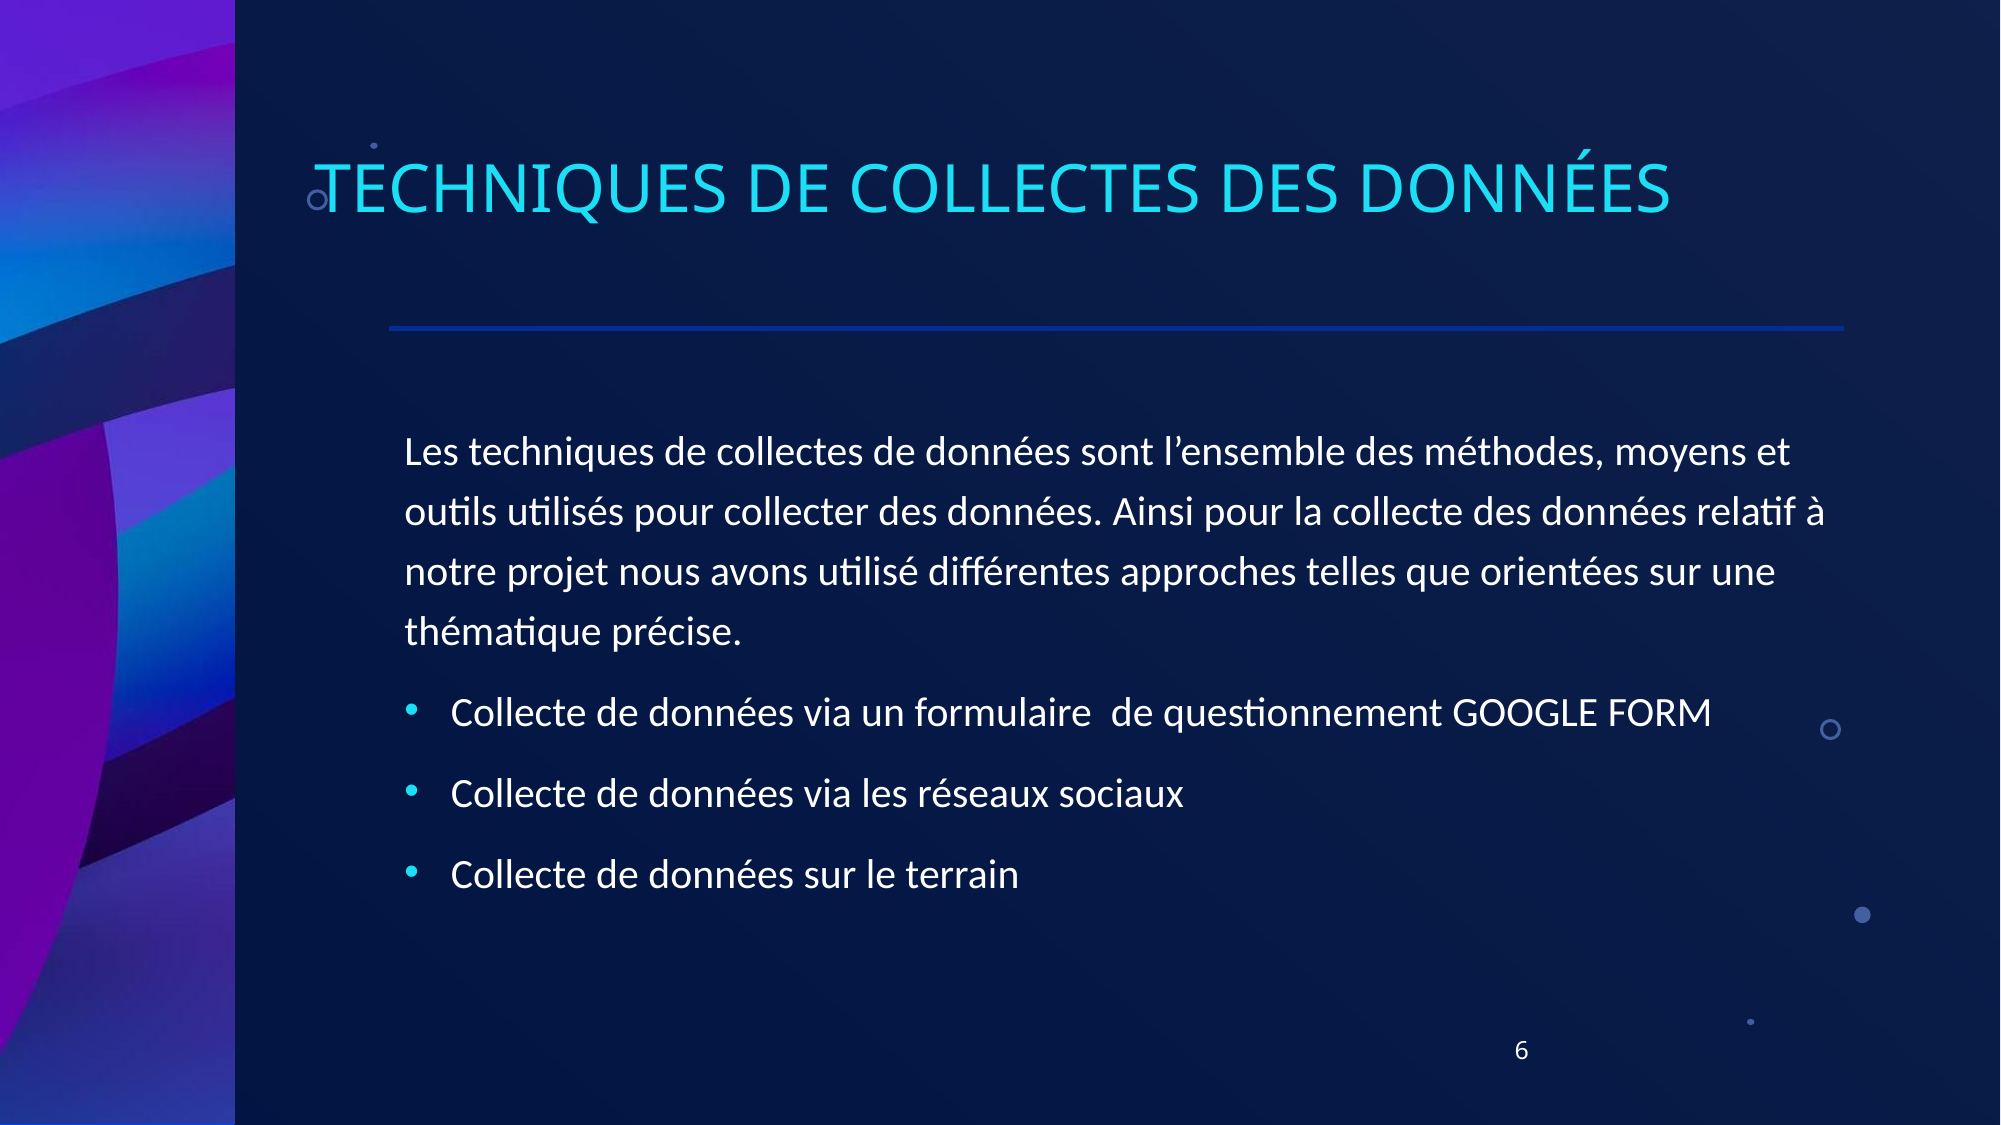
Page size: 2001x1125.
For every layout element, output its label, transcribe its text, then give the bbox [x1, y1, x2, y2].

title Techniques de collectes des données [314, 26, 1873, 235]
text_box 7 [1499, 1021, 1950, 1082]
list Les techniques de collectes de données sont l’ensemble des méthodes, moyens et outils utilisés pour collecter des données. Ainsi pour la collecte des données relatif à notre projet nous avons utilisé différentes approches telles que orientées sur une thématique précise. Collecte de données via un formulaire de questionnement GOOGLE FORM Collecte de données via les réseaux sociaux Collecte de données sur le terrain [389, 405, 1873, 985]
